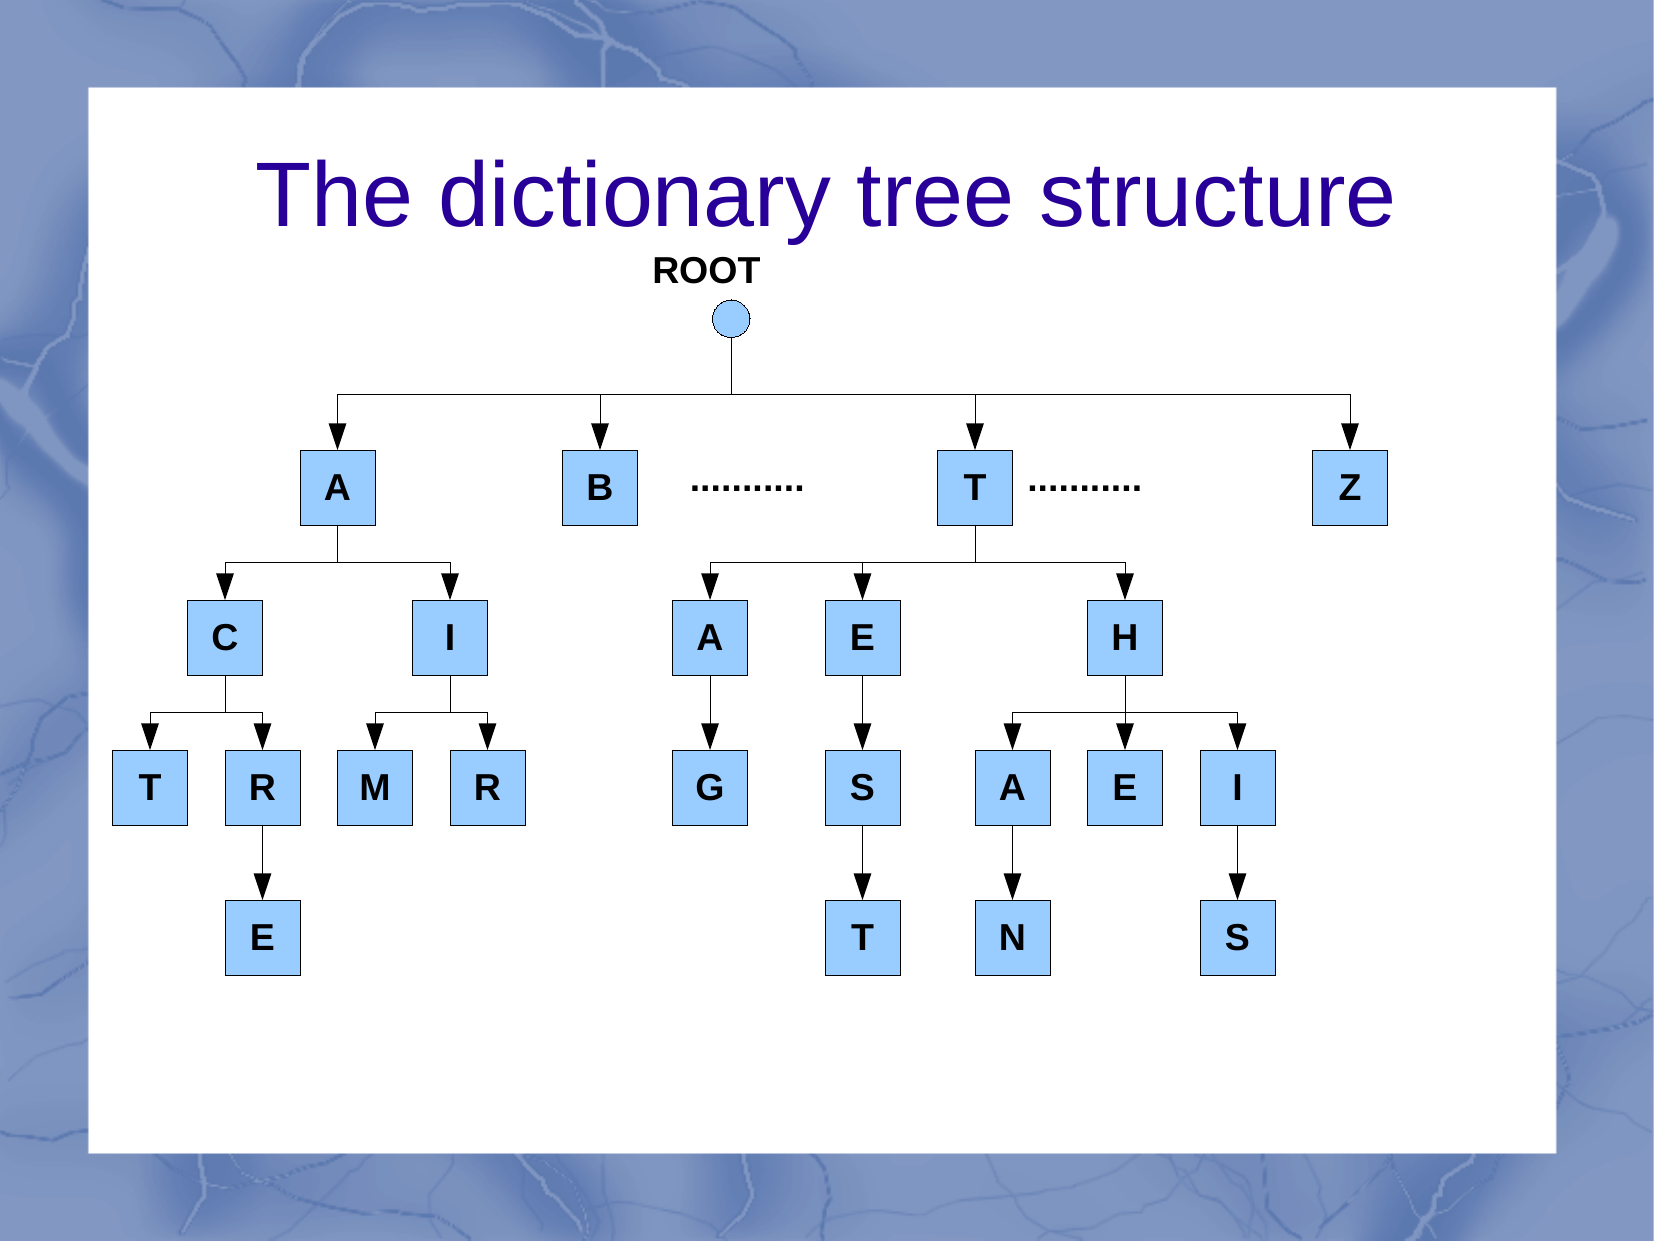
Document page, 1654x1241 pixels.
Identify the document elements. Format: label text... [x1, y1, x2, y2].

text_box C [187, 600, 263, 676]
text_box B [562, 450, 638, 526]
text_box M [337, 750, 413, 826]
text_box ........... [1012, 450, 1276, 509]
text_box R [450, 750, 526, 826]
text_box A [672, 600, 748, 676]
text_box N [975, 900, 1051, 976]
text_box H [1087, 600, 1163, 676]
text_box E [825, 600, 901, 676]
text_box E [1087, 750, 1163, 826]
text_box T [112, 750, 188, 826]
text_box R [225, 750, 301, 826]
text_box I [412, 600, 488, 676]
title The dictionary tree structure [118, 98, 1536, 291]
picture [0, 0, 1654, 1241]
text_box A [300, 450, 376, 526]
text_box T [825, 900, 901, 976]
text_box Z [1312, 450, 1388, 526]
text_box E [225, 900, 301, 976]
text_box I [1200, 750, 1276, 826]
text_box ROOT [637, 241, 788, 301]
text_box S [1200, 900, 1276, 976]
text_box G [672, 750, 748, 826]
text_box A [975, 750, 1051, 826]
text_box T [937, 450, 1013, 526]
text_box S [825, 750, 901, 826]
text_box ........... [675, 450, 938, 509]
text_box [712, 301, 751, 338]
